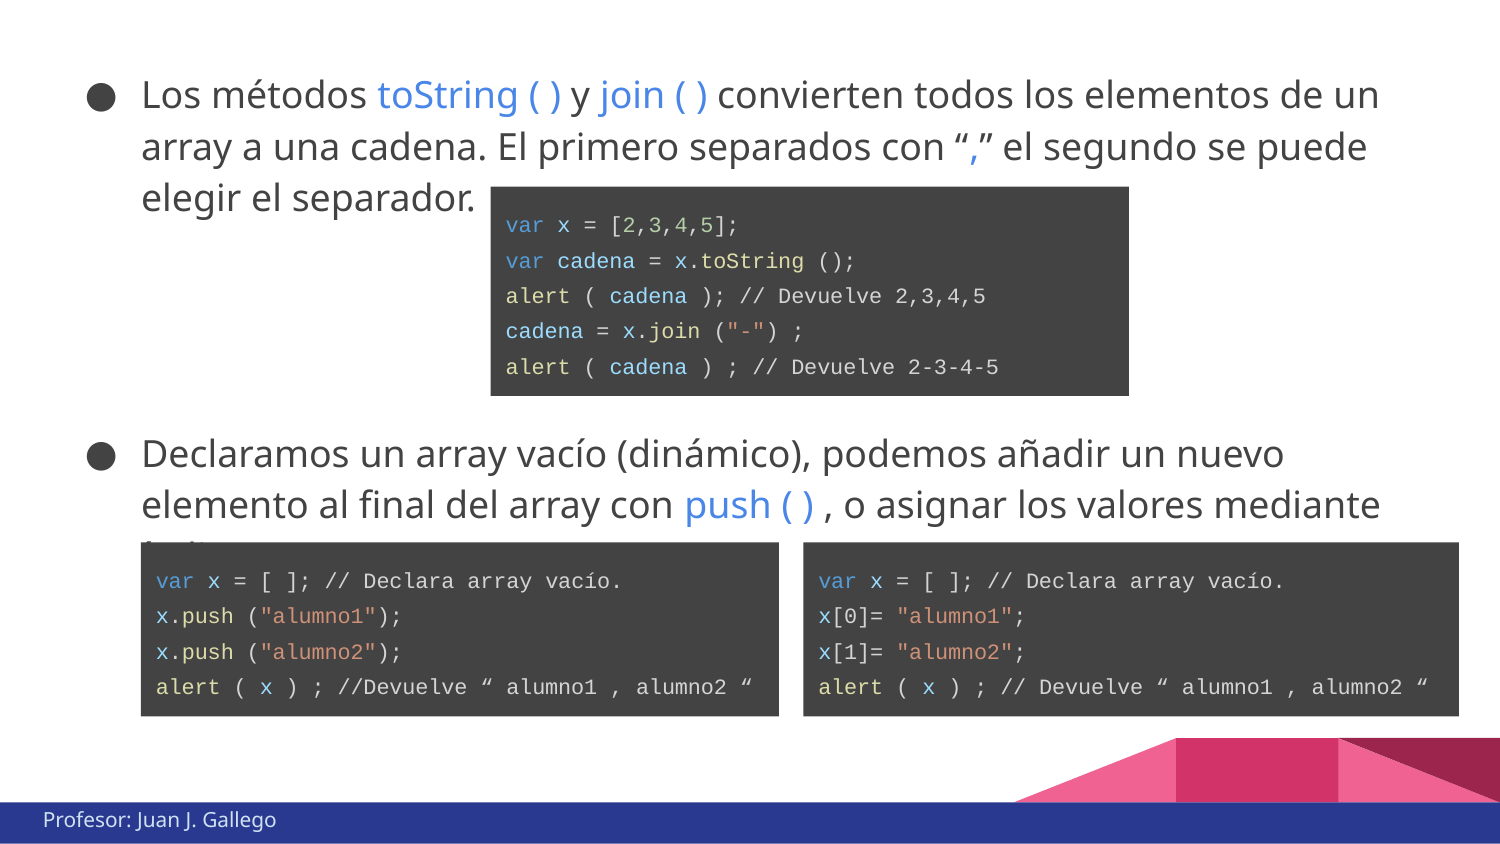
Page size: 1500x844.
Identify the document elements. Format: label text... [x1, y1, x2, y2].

list Los métodos toString ( ) y join ( ) convierten todos los elementos de un array a una cadena. El primero separados con “,” el segundo se puede elegir el separador. Declaramos un array vacío (dinámico), podemos añadir un nuevo elemento al final del array con push ( ) , o asignar los valores mediante índices. [51, 49, 1449, 750]
text_box var x = [ ]; // Declara array vacío. x[0]= "alumno1"; x[1]= "alumno2"; alert ( x ) ; // Devuelve “ alumno1 , alumno2 “ [803, 542, 1459, 717]
text_box var x = [ ]; // Declara array vacío. x.push ("alumno1"); x.push ("alumno2"); alert ( x ) ; //Devuelve “ alumno1 , alumno2 “ [140, 542, 779, 717]
text_box var x = [2,3,4,5]; var cadena = x.toString (); alert ( cadena ); // Devuelve 2,3,4,5 cadena = x.join ("-") ; alert ( cadena ) ; // Devuelve 2-3-4-5 [490, 186, 1129, 396]
